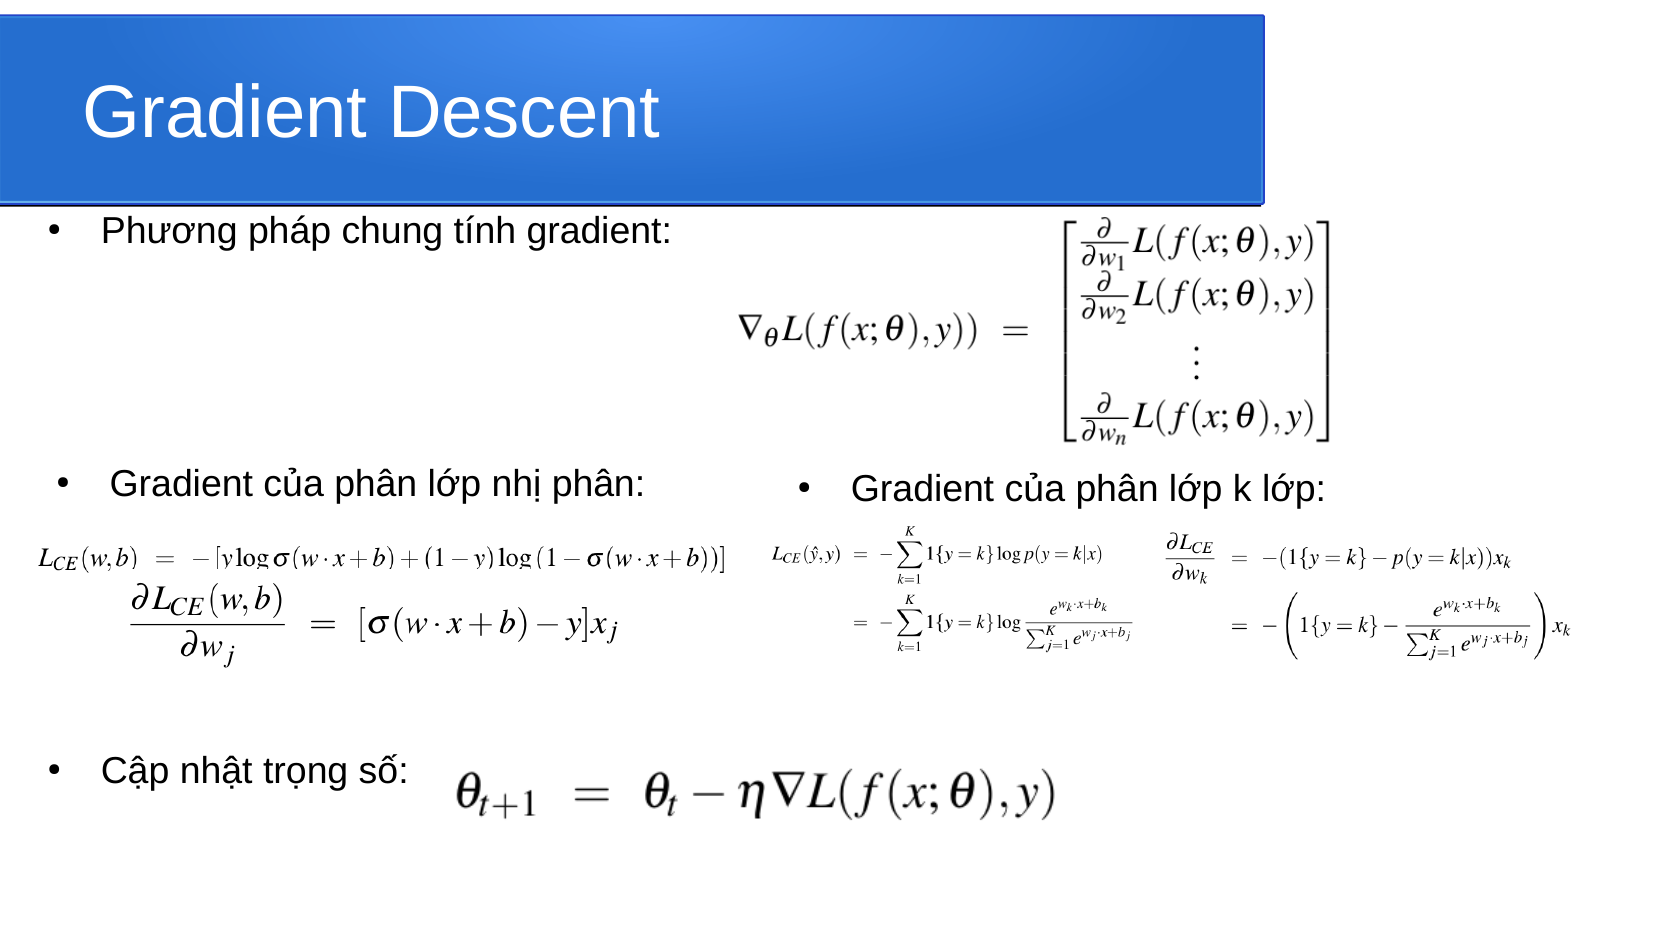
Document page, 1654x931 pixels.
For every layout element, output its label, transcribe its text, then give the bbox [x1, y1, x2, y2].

list Phương pháp chung tính gradient: [30, 210, 1606, 468]
list Cập nhật trọng số: [30, 750, 1621, 903]
list Gradient của phân lớp nhị phân: [38, 462, 766, 721]
picture [30, 536, 736, 683]
picture [450, 752, 1066, 841]
picture [1155, 524, 1581, 676]
title Gradient Descent [82, 35, 1235, 189]
picture [730, 209, 1351, 460]
list Gradient của phân lớp k lớp: [780, 467, 1621, 725]
picture [765, 521, 1141, 661]
